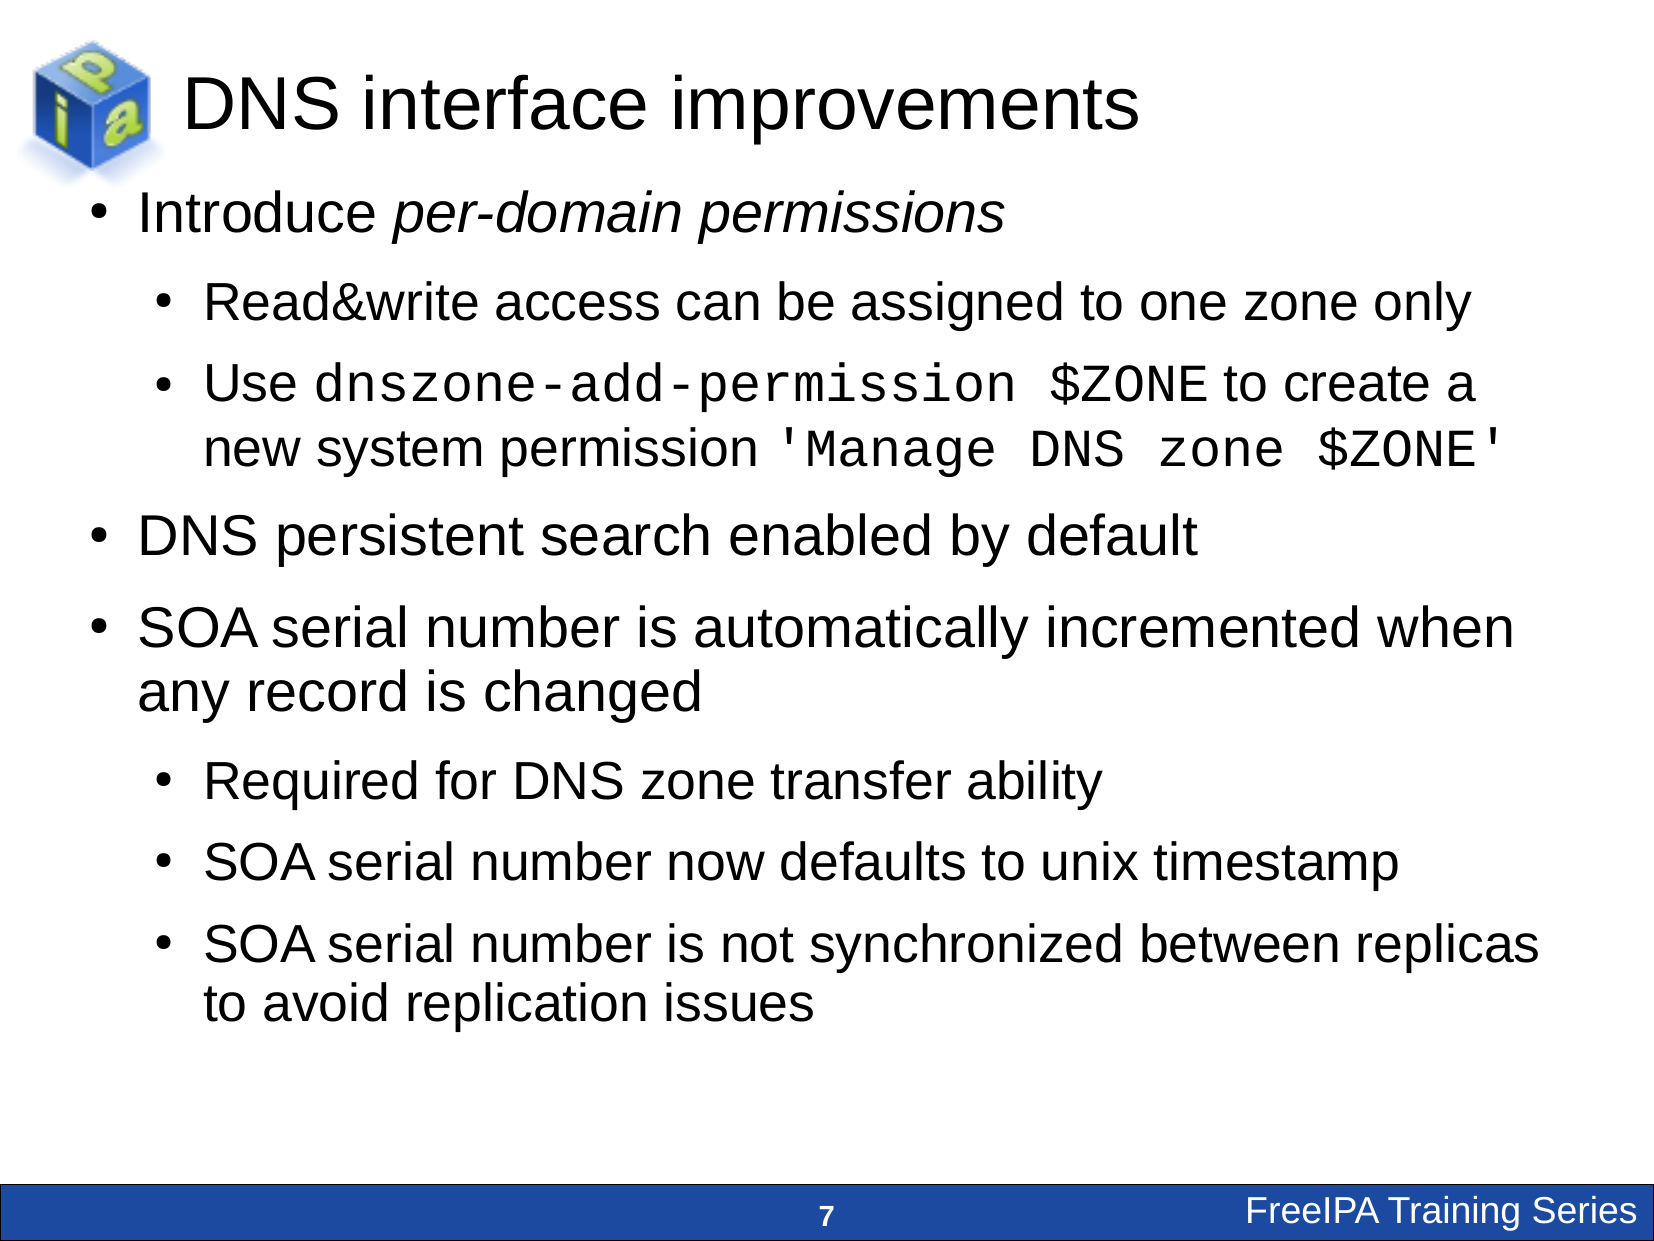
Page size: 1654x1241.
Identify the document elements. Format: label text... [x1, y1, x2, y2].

list Introduce per-domain permissions Read&write access can be assigned to one zone only Use dnszone-add-permission $ZONE to create a new system permission 'Manage DNS zone $ZONE' DNS persistent search enabled by default SOA serial number is automatically incremented when any record is changed Required for DNS zone transfer ability SOA serial number now defaults to unix timestamp SOA serial number is not synchronized between replicas to avoid replication issues [72, 180, 1561, 1046]
title DNS interface improvements [182, 31, 1579, 177]
picture [17, 34, 165, 193]
